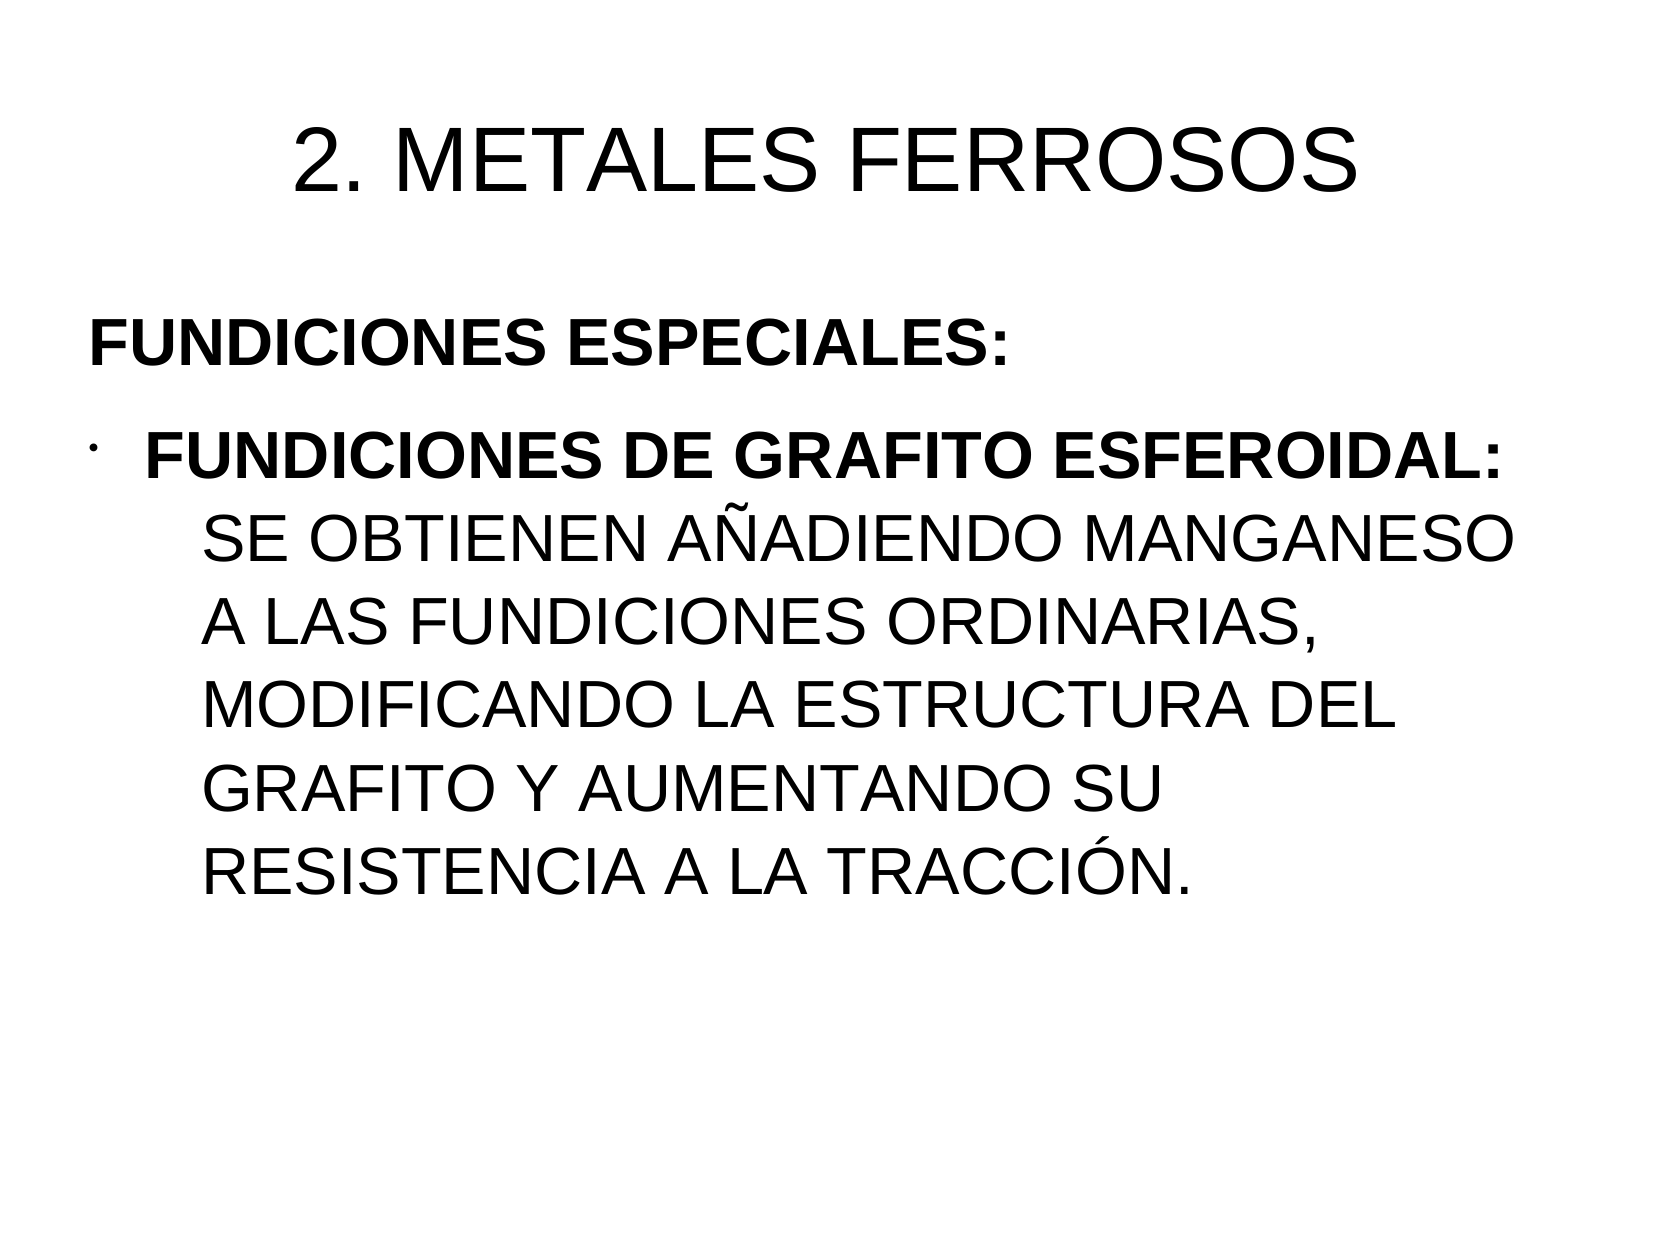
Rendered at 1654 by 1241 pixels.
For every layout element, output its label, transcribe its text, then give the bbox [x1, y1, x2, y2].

title 2. METALES FERROSOS [82, 56, 1571, 249]
list FUNDICIONES ESPECIALES: FUNDICIONES DE GRAFITO ESFEROIDAL: SE OBTIENEN AÑADIENDO MANGANESO A LAS FUNDICIONES ORDINARIAS, MODIFICANDO LA ESTRUCTURA DEL GRAFITO Y AUMENTANDO SU RESISTENCIA A LA TRACCIÓN. [88, 295, 1577, 1114]
